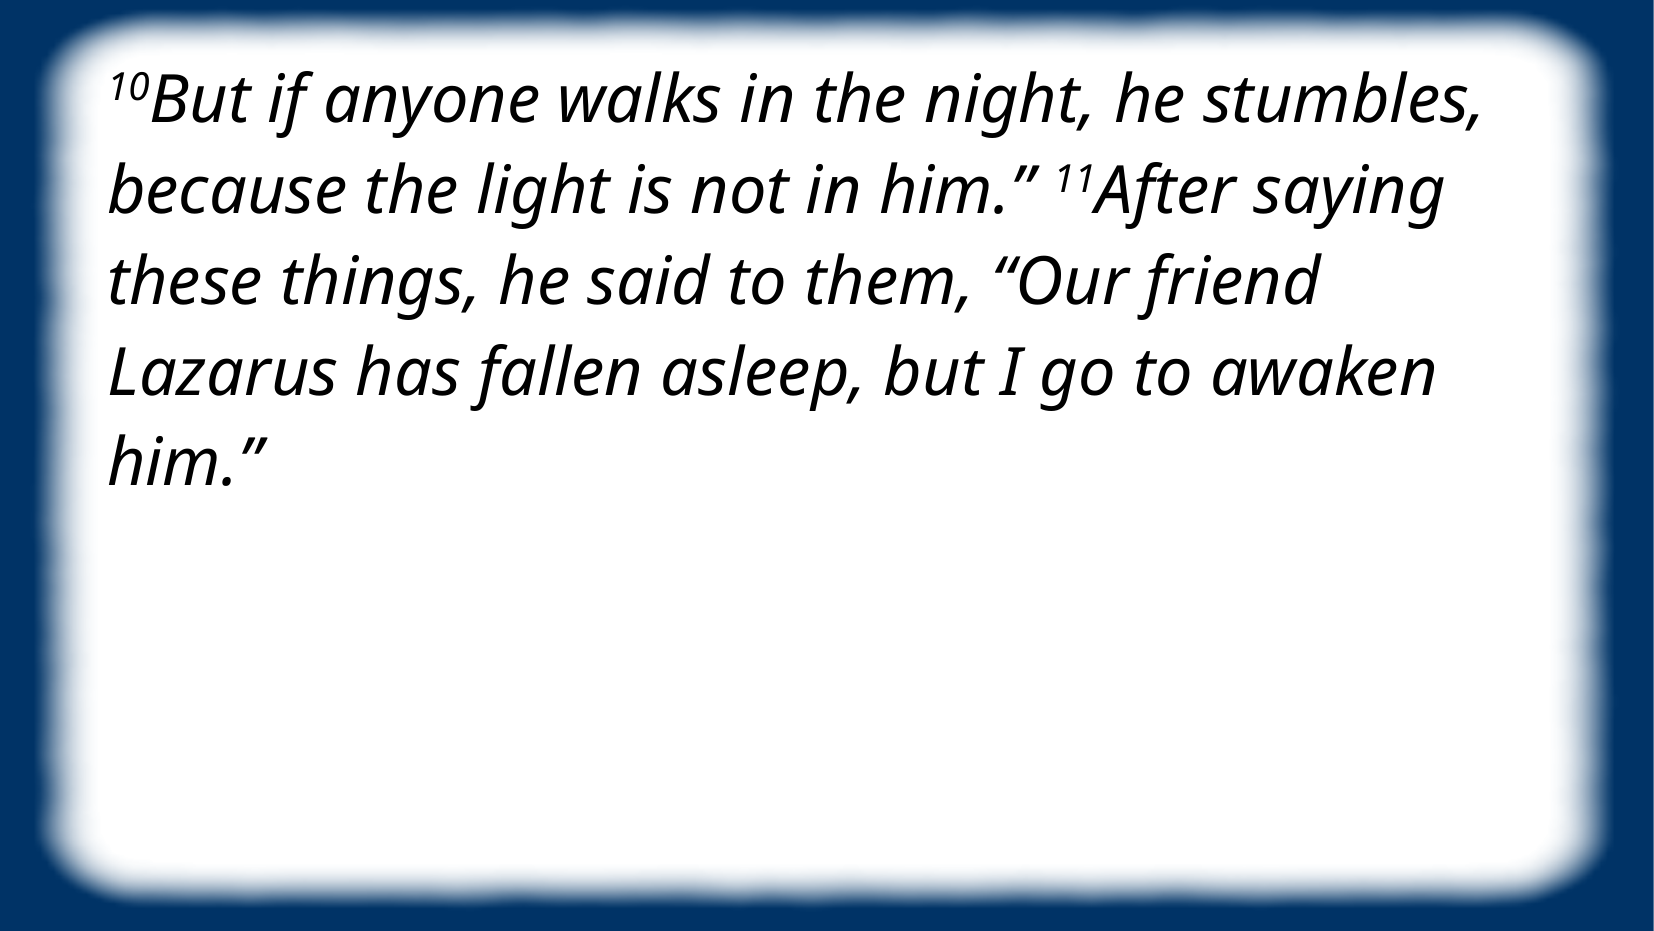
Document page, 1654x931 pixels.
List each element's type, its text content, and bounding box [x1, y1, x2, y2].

picture [0, 0, 1654, 931]
text_box 10But if anyone walks in the night, he stumbles, because the light is not in him.” 11After saying these things, he said to them, “Our friend Lazarus has fallen asleep, but I go to awaken him.” [92, 44, 1561, 503]
